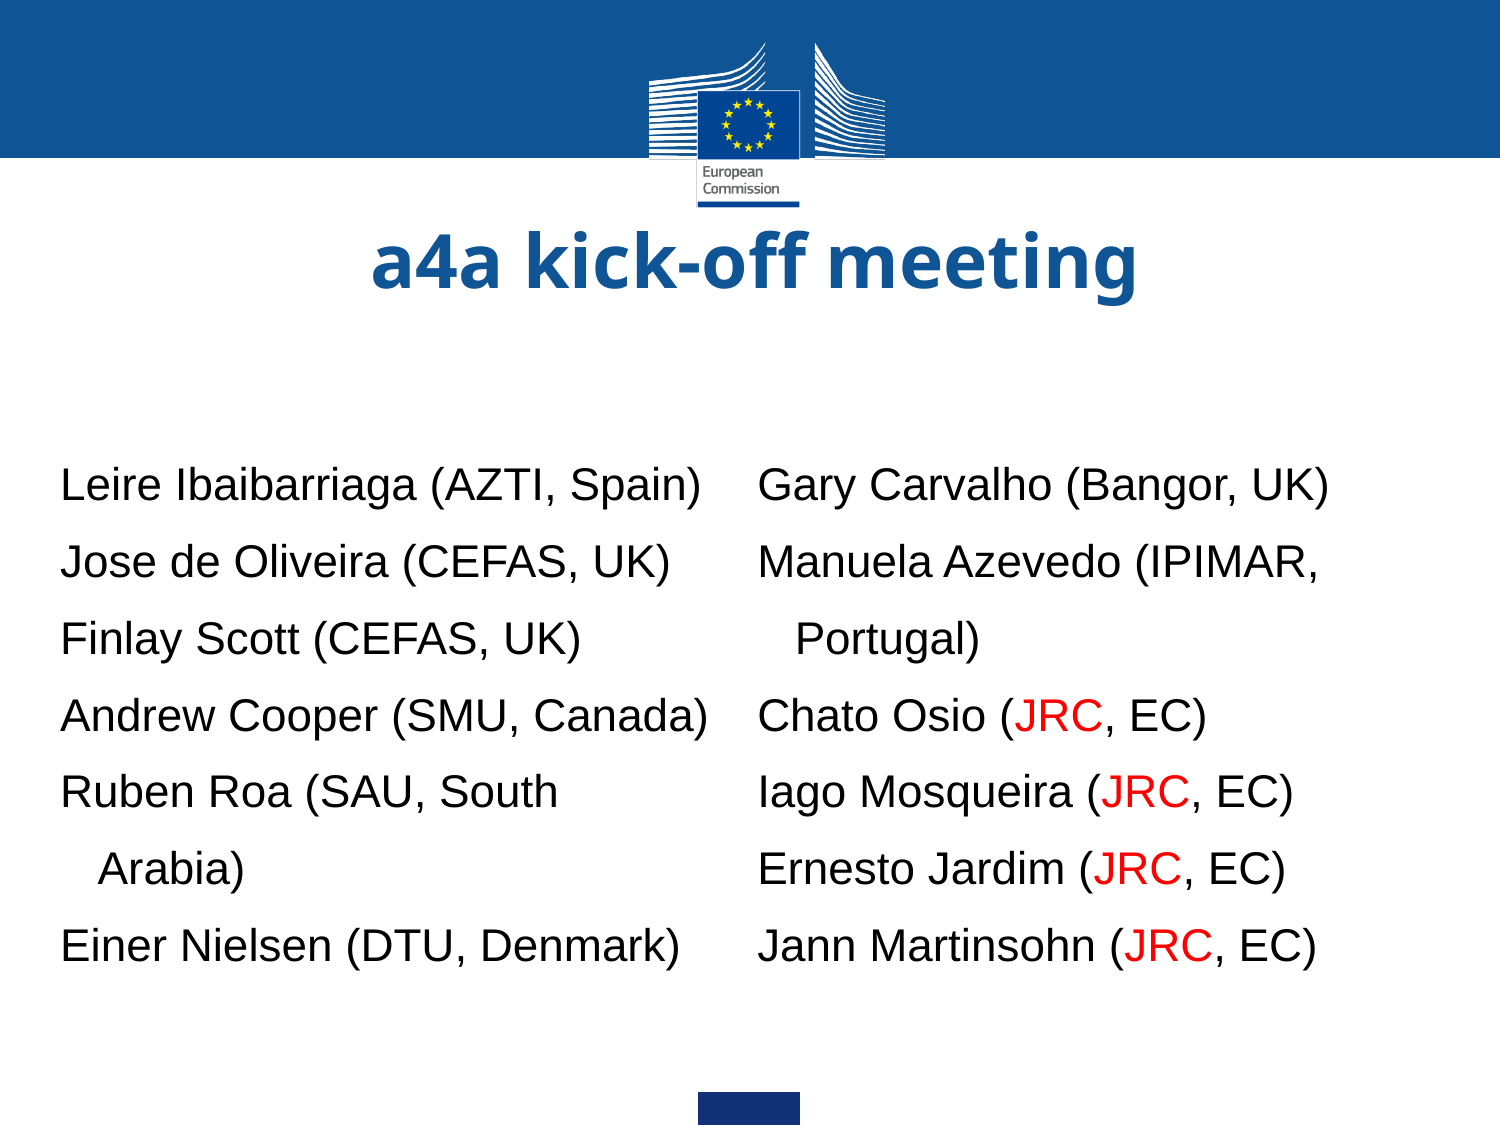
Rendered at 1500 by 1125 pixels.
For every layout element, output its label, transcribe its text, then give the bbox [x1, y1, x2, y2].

text_box Leire Ibaibarriaga (AZTI, Spain) Jose de Oliveira (CEFAS, UK) Finlay Scott (CEFAS, UK) Andrew Cooper (SMU, Canada) Ruben Roa (SAU, South Arabia) Einer Nielsen (DTU, Denmark) [7, 425, 705, 1089]
picture [649, 42, 885, 155]
title a4a kick-off meeting [11, 155, 1500, 363]
text_box Gary Carvalho (Bangor, UK) Manuela Azevedo (IPIMAR, Portugal) Chato Osio (JRC, EC) Iago Mosqueira (JRC, EC) Ernesto Jardim (JRC, EC) Jann Martinsohn (JRC, EC) [705, 425, 1500, 1089]
